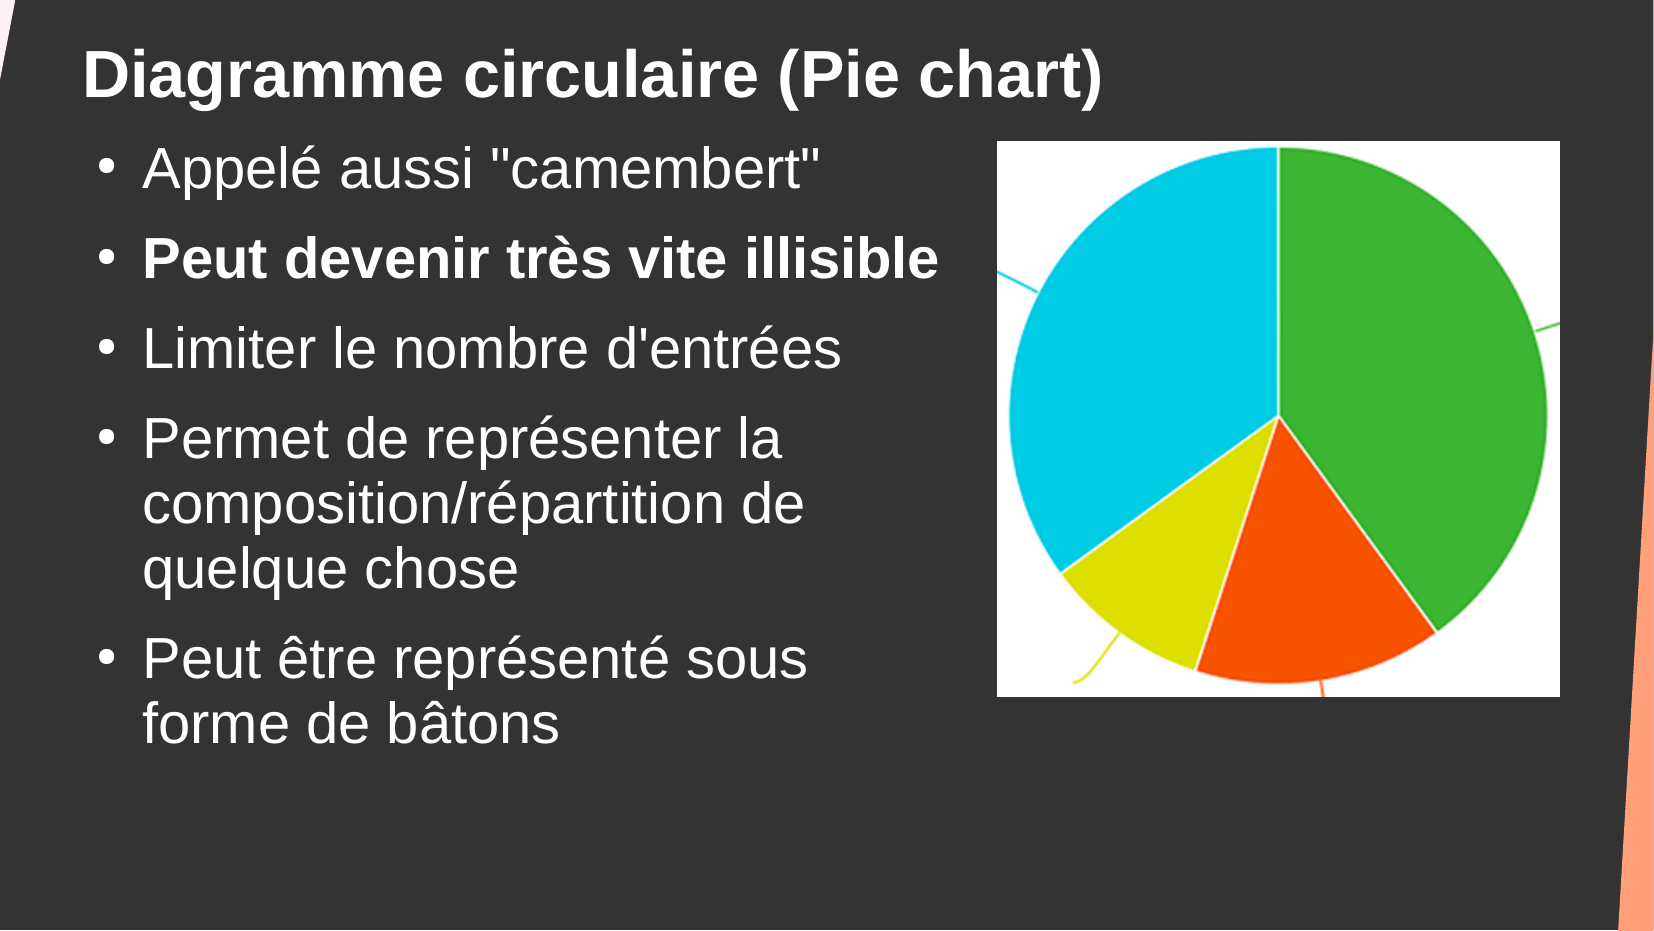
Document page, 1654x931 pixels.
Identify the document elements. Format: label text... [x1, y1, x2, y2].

text_box [0, 0, 16, 80]
title Diagramme circulaire (Pie chart) [82, 37, 1571, 115]
picture [997, 141, 1560, 697]
list Appelé aussi "camembert" Peut devenir très vite illisible Limiter le nombre d'entrées Permet de représenter la composition/répartition de quelque chose Peut être représenté sous forme de bâtons [80, 135, 945, 827]
text_box [1618, 321, 1654, 931]
